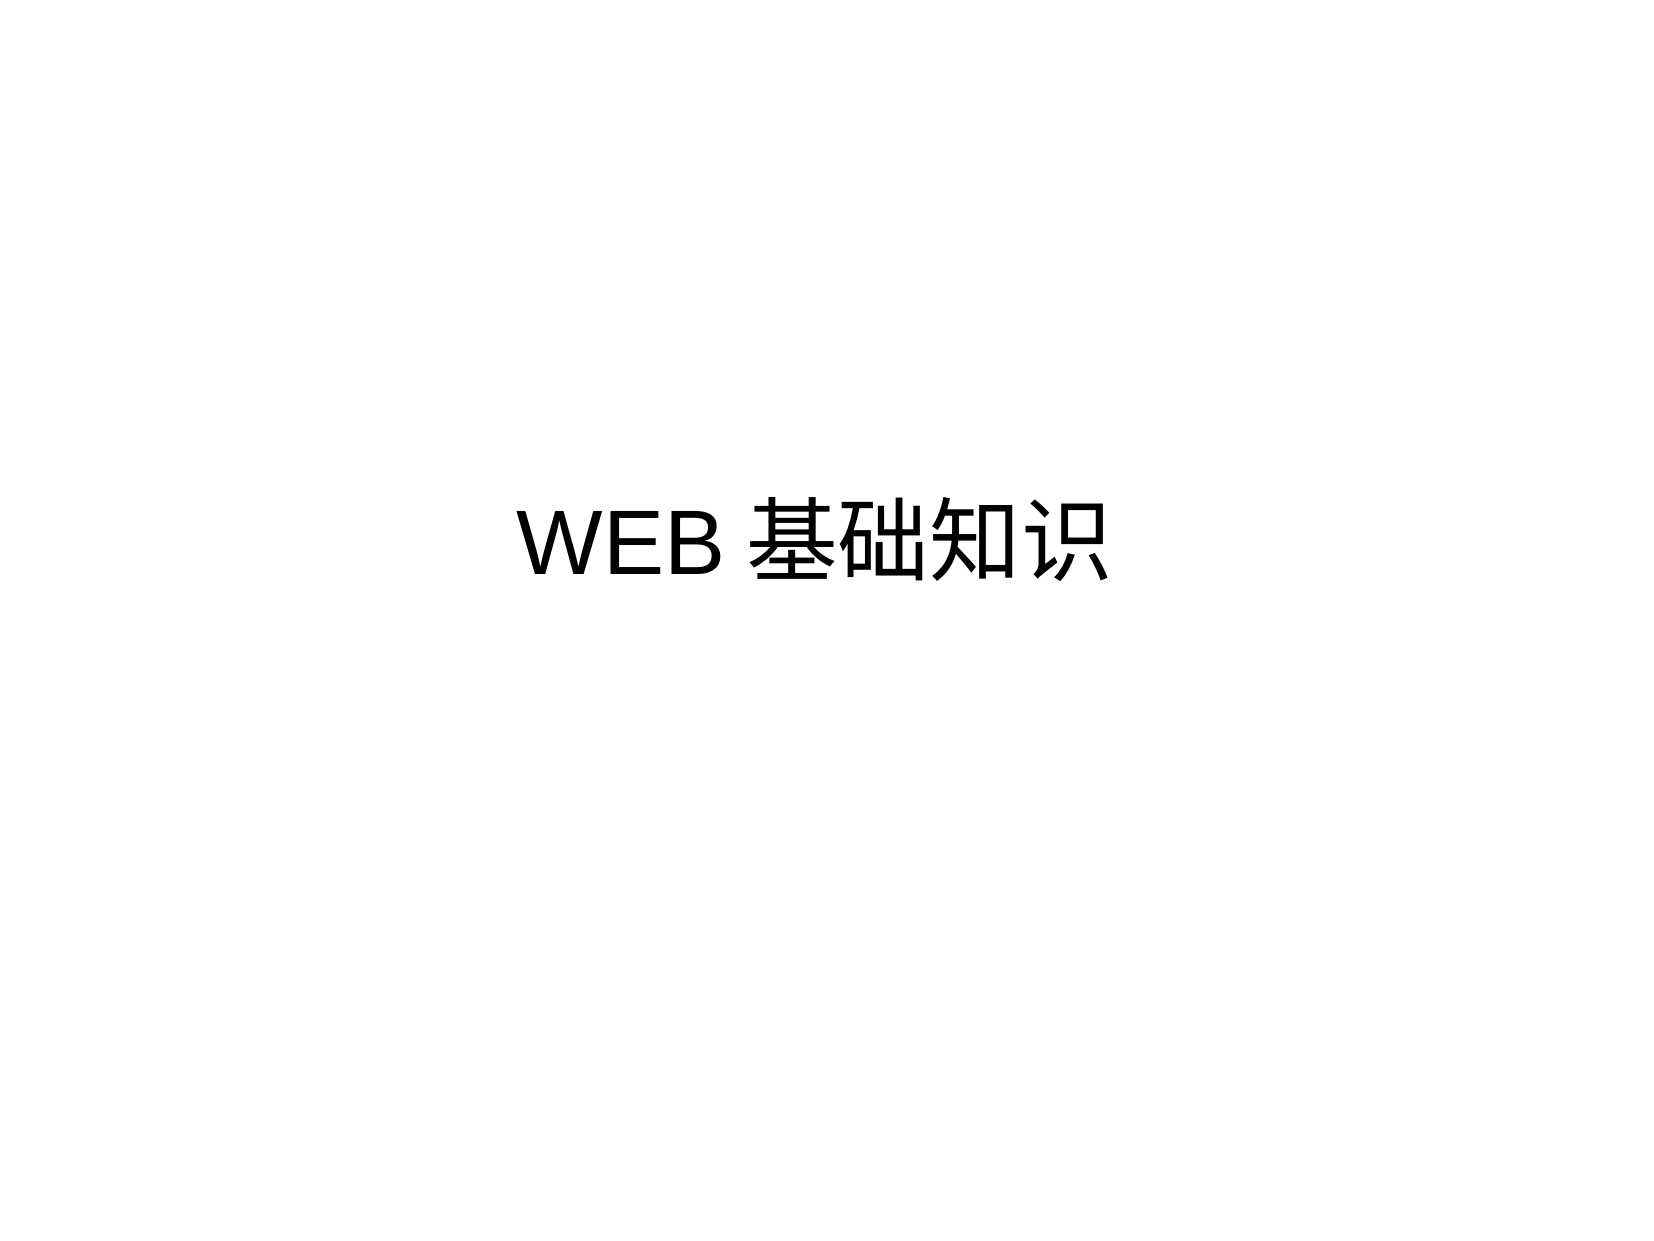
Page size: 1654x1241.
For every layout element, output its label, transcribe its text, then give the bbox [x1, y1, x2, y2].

title WEB基础知识 [70, 431, 1559, 639]
